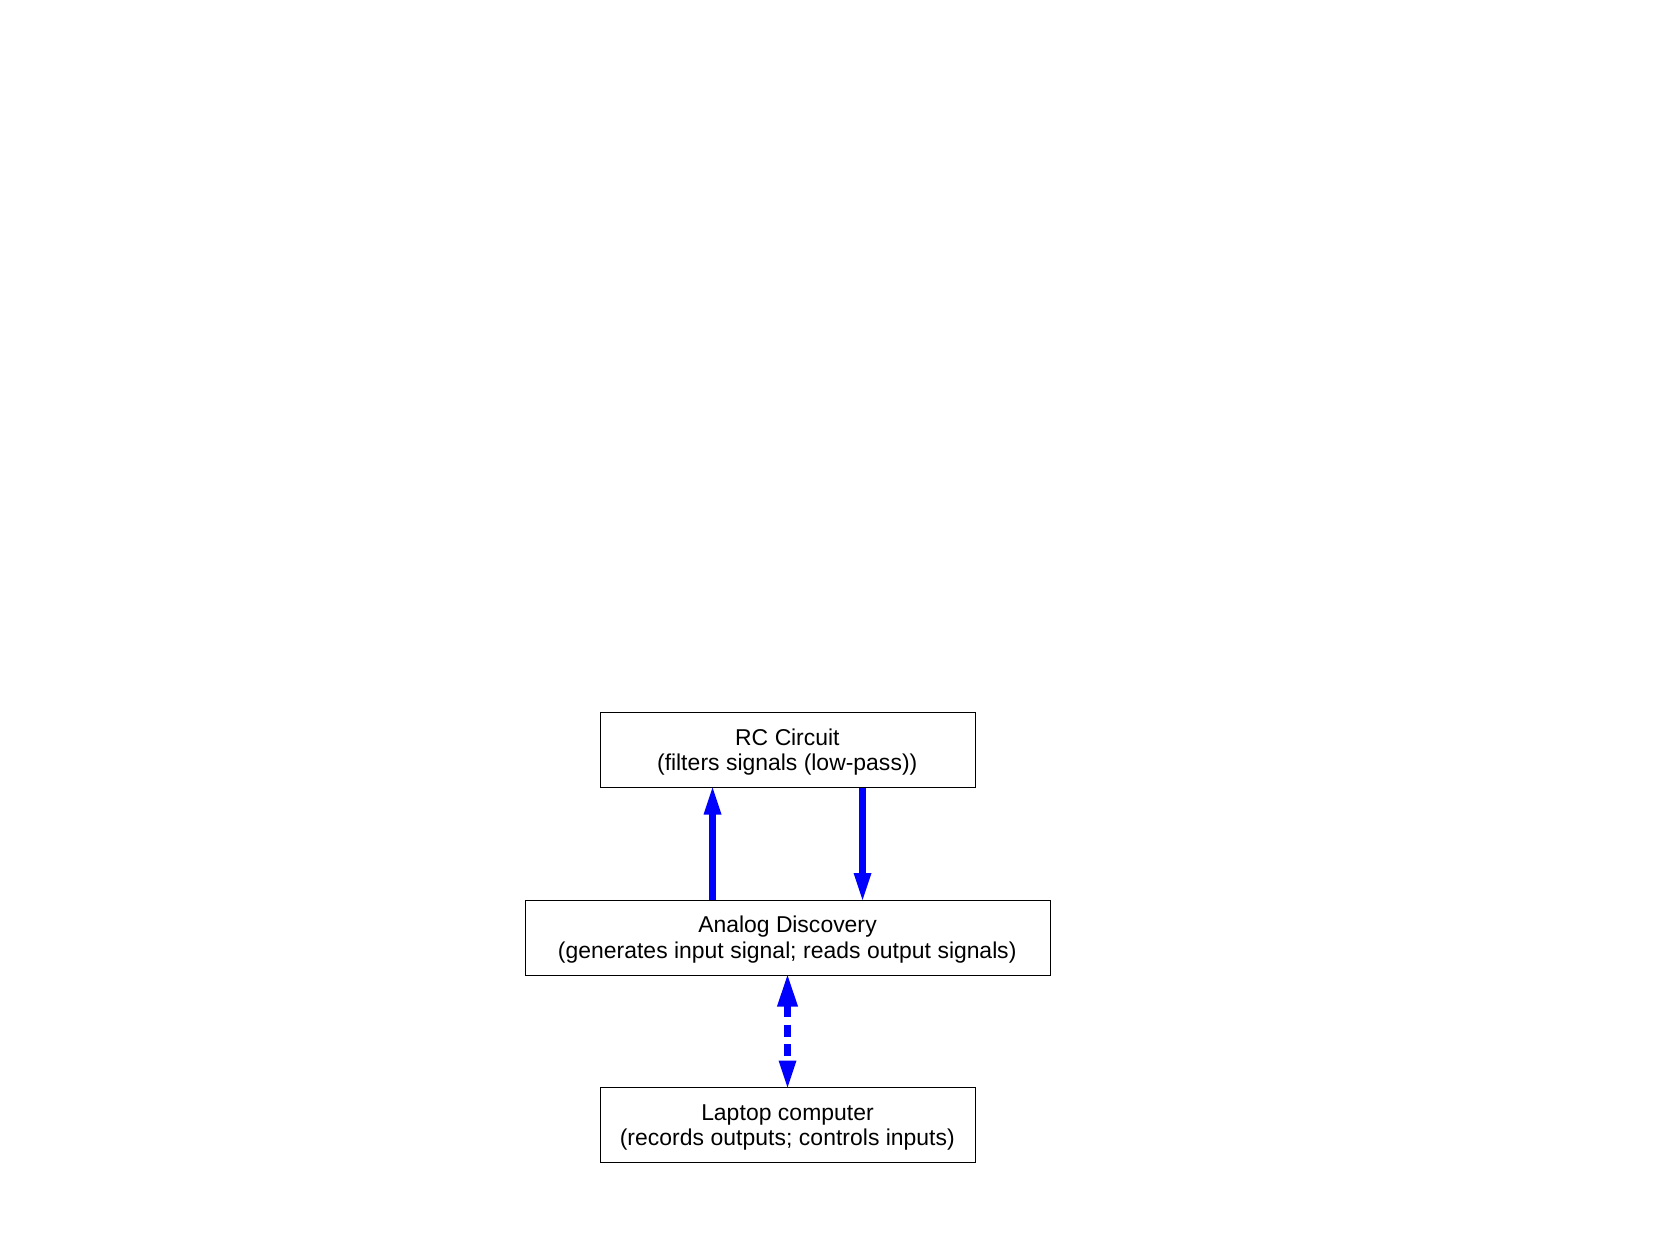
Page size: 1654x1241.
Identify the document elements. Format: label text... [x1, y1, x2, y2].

text_box RC Circuit (filters signals (low-pass)) [600, 712, 976, 788]
text_box Analog Discovery (generates input signal; reads output signals) [525, 900, 1051, 976]
text_box Laptop computer (records outputs; controls inputs) [600, 1087, 976, 1163]
